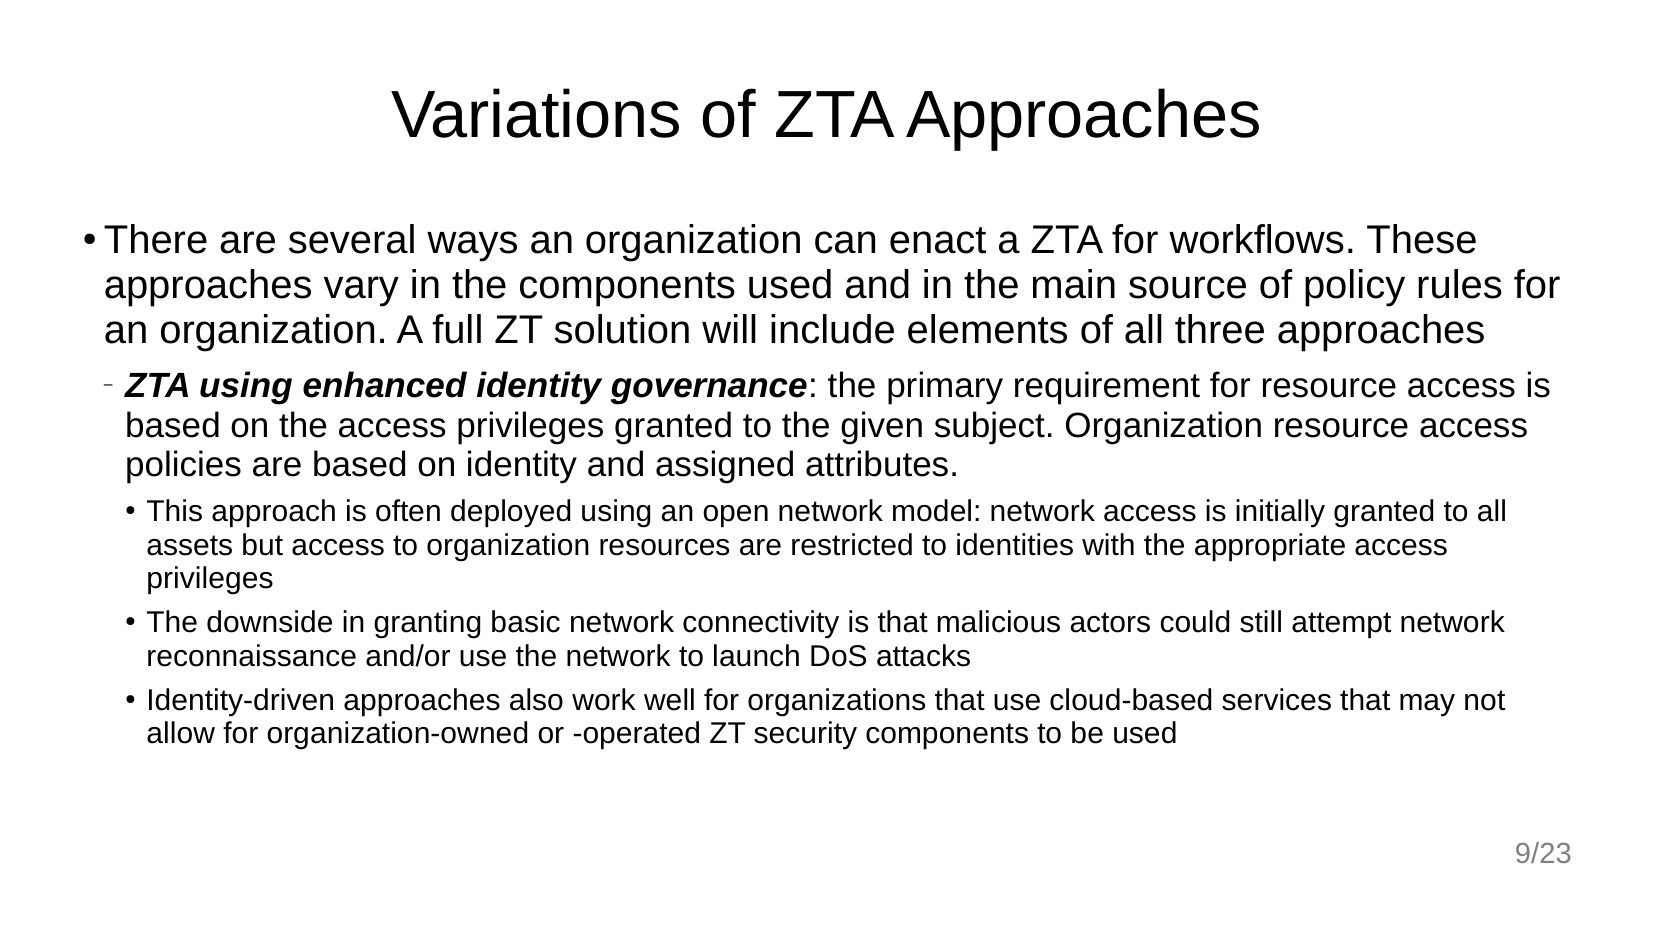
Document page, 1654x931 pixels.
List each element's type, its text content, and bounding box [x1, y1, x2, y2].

text_box <number>/23 [1500, 829, 1651, 931]
title Variations of ZTA Approaches [82, 37, 1571, 193]
list There are several ways an organization can enact a ZTA for workflows. These approaches vary in the components used and in the main source of policy rules for an organization. A full ZT solution will include elements of all three approaches ZTA using enhanced identity governance: the primary requirement for resource access is based on the access privileges granted to the given subject. Organization resource access policies are based on identity and assigned attributes. This approach is often deployed using an open network model: network access is initially granted to all assets but access to organization resources are restricted to identities with the appropriate access privileges The downside in granting basic network connectivity is that malicious actors could still attempt network reconnaissance and/or use the network to launch DoS attacks Identity-driven approaches also work well for organizations that use cloud-based services that may not allow for organization-owned or -operated ZT security components to be used [82, 217, 1571, 758]
